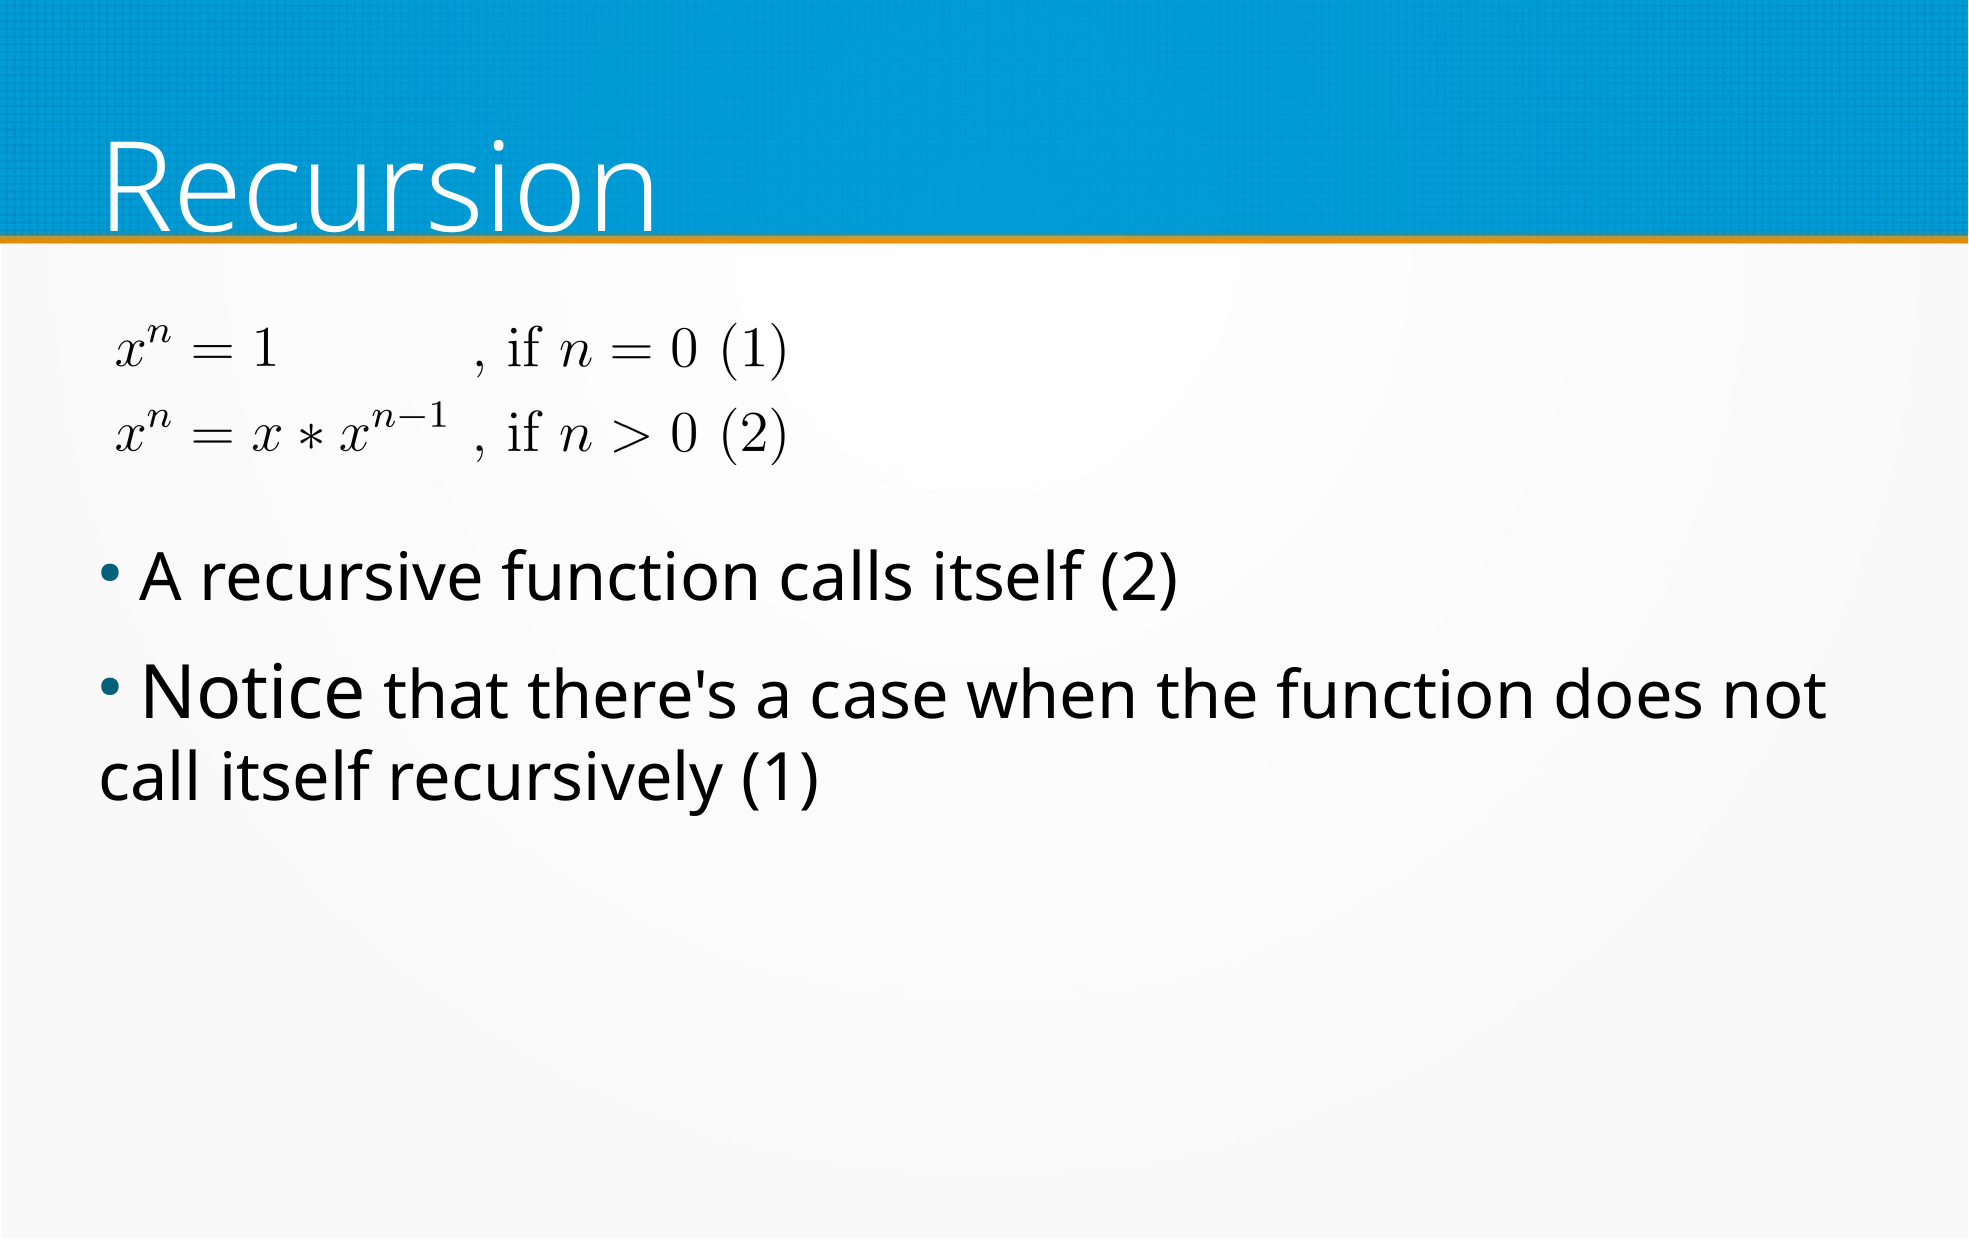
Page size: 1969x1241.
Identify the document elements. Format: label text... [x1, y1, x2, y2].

list A recursive function calls itself (2) Notice that there's a case when the function does not call itself recursively (1) [98, 315, 1860, 1156]
title Recursion [98, 49, 1870, 257]
picture [0, 233, 1969, 1241]
